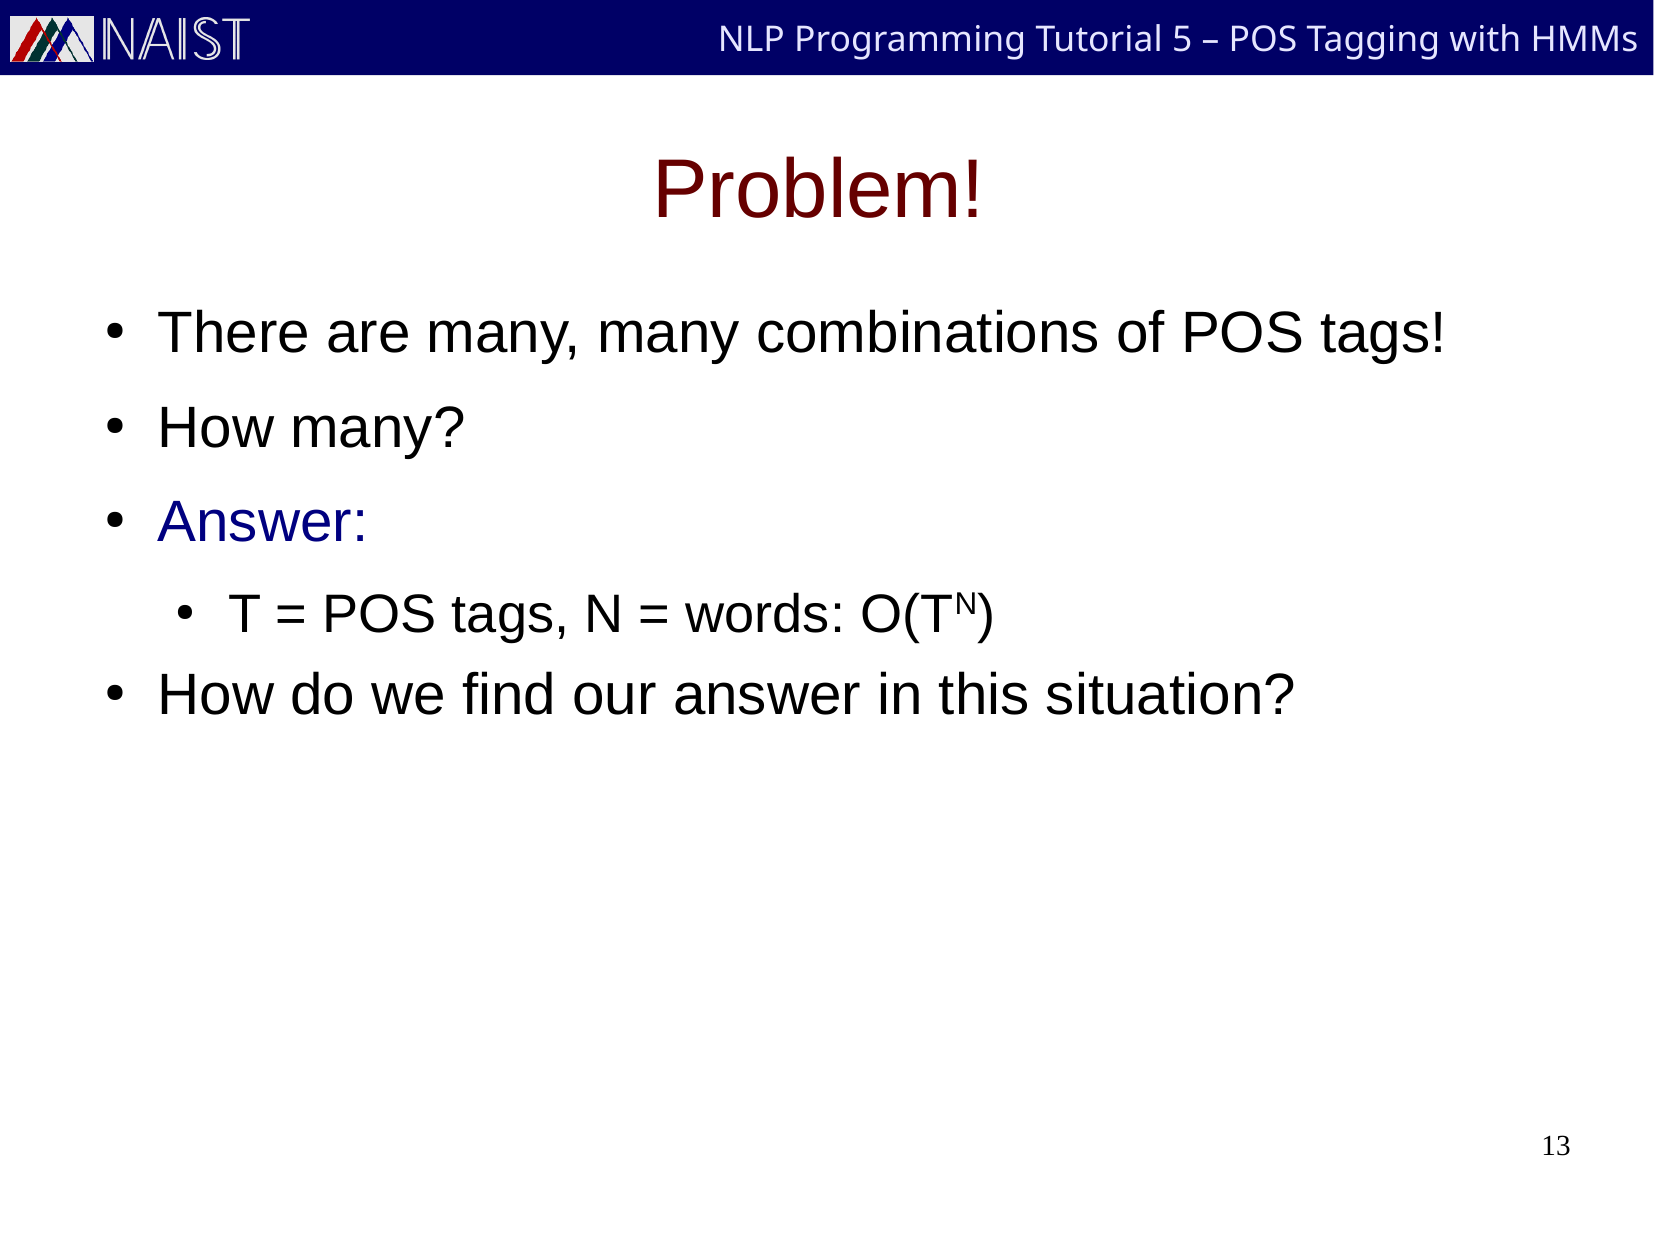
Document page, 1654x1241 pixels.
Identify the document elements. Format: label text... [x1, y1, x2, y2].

picture [10, 16, 94, 62]
list There are many, many combinations of POS tags! How many? Answer: T = POS tags, N = words: O(TN) How do we find our answer in this situation? [86, 300, 1576, 1020]
title Problem! [75, 92, 1564, 285]
picture [102, 17, 251, 60]
